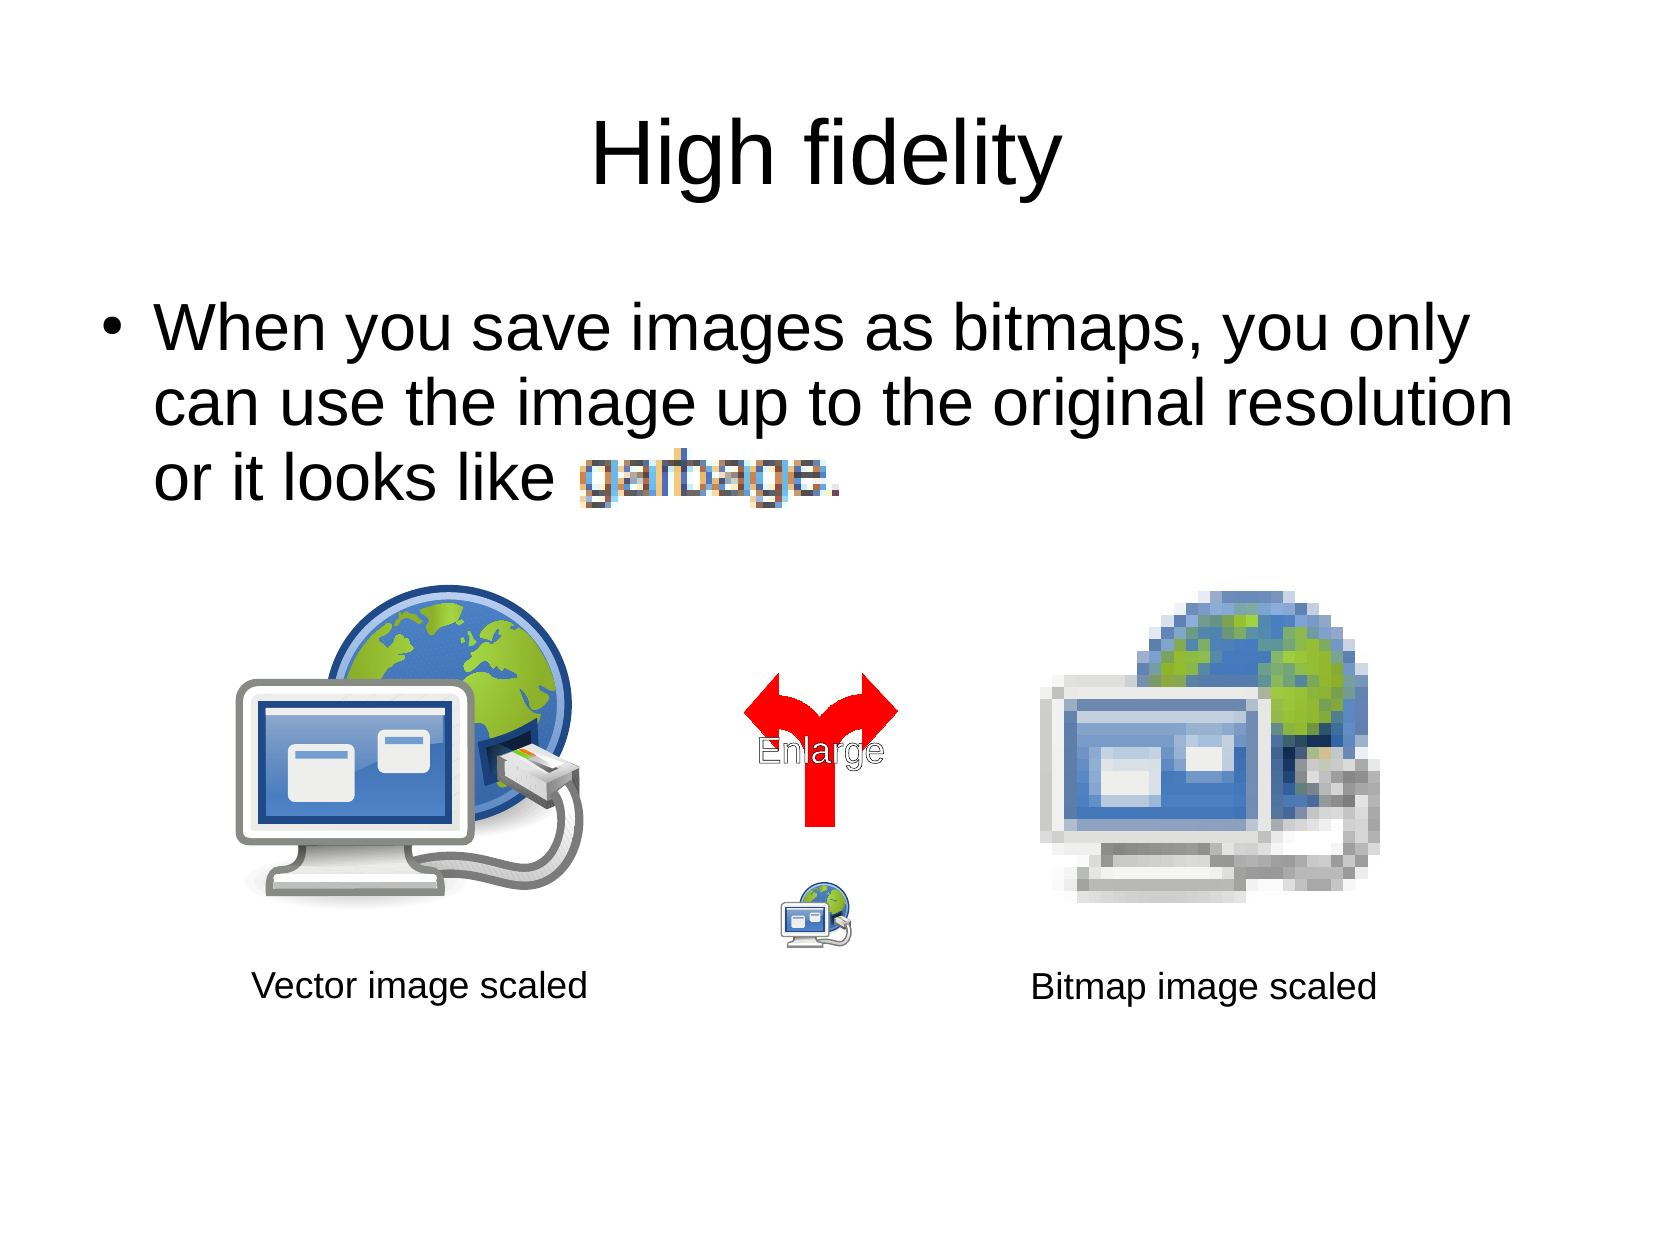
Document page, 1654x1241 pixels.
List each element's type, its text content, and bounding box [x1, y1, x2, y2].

list When you save images as bitmaps, you only can use the image up to the original resolution or it looks like garbage. [82, 290, 1538, 1010]
title High fidelity [82, 44, 1571, 262]
text_box Enlarge [744, 673, 898, 827]
picture [224, 566, 591, 922]
picture [574, 448, 839, 508]
text_box Vector image scaled [236, 956, 638, 1014]
picture [980, 507, 1453, 975]
text_box Bitmap image scaled [1015, 958, 1465, 1016]
picture [778, 878, 854, 954]
